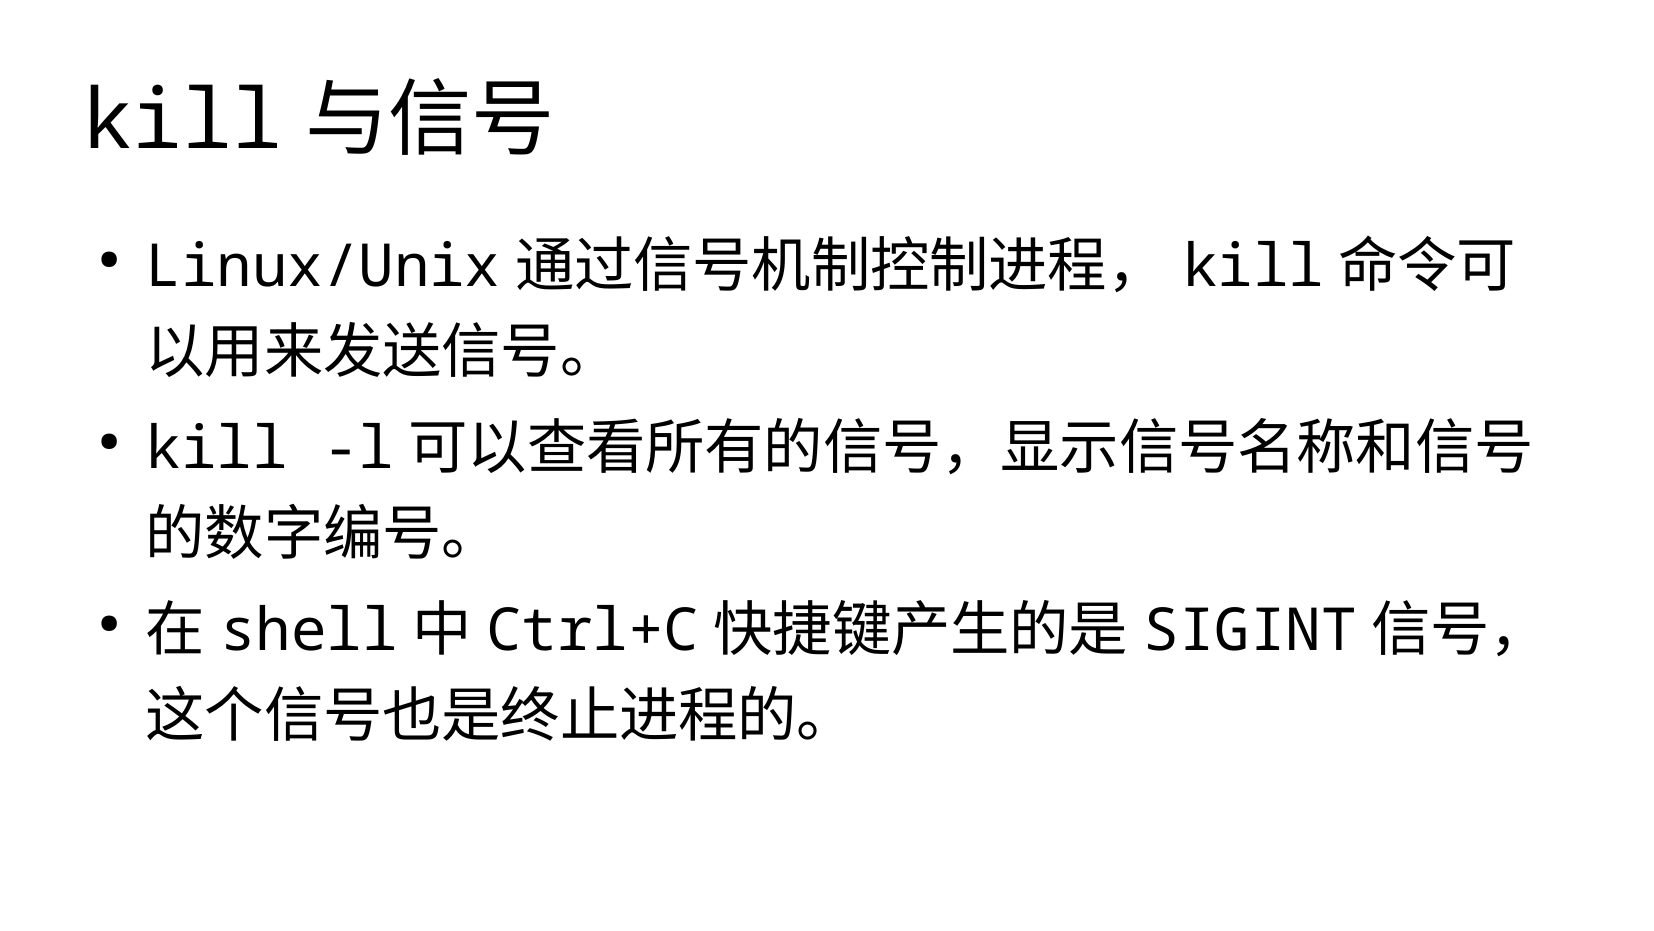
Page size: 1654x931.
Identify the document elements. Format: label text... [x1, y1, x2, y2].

list Linux/Unix通过信号机制控制进程，kill命令可以用来发送信号。 kill -l可以查看所有的信号，显示信号名称和信号的数字编号。 在shell中Ctrl+C快捷键产生的是SIGINT信号，这个信号也是终止进程的。 [82, 217, 1571, 758]
title kill与信号 [82, 37, 1571, 189]
